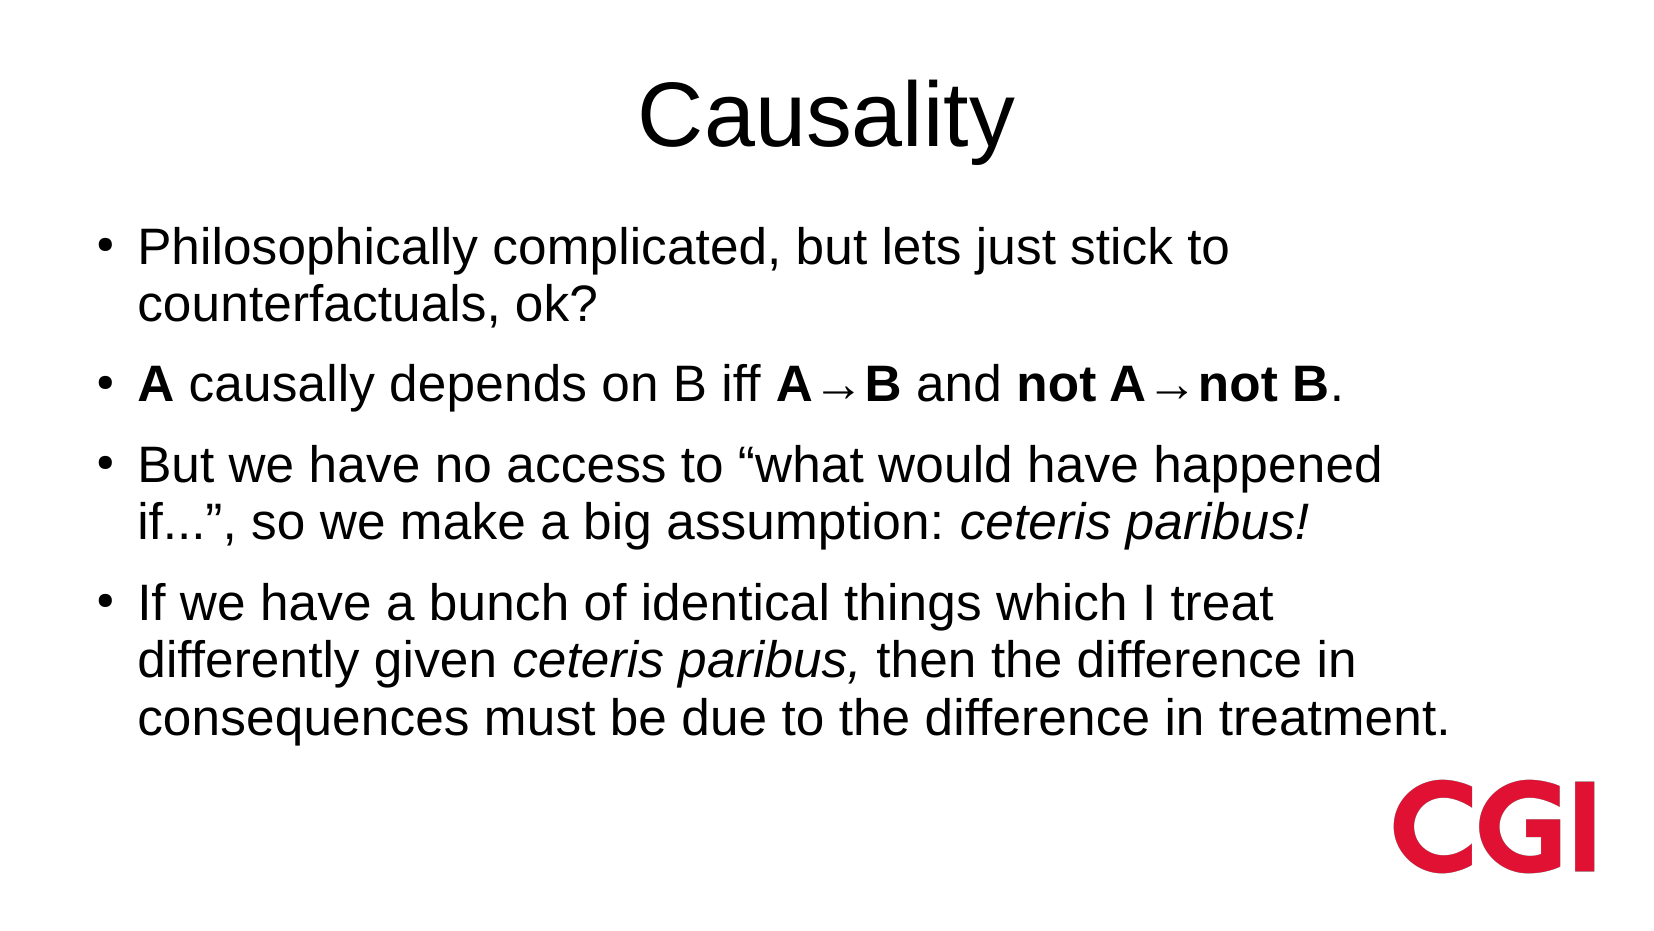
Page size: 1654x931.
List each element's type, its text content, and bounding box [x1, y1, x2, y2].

title Causality [82, 37, 1571, 193]
picture [1393, 779, 1595, 874]
list Philosophically complicated, but lets just stick to counterfactuals, ok? A causally depends on B iff A→B and not A→not B. But we have no access to “what would have happened if...”, so we make a big assumption: ceteris paribus! If we have a bunch of identical things which I treat differently given ceteris paribus, then the difference in consequences must be due to the difference in treatment. [82, 217, 1489, 758]
